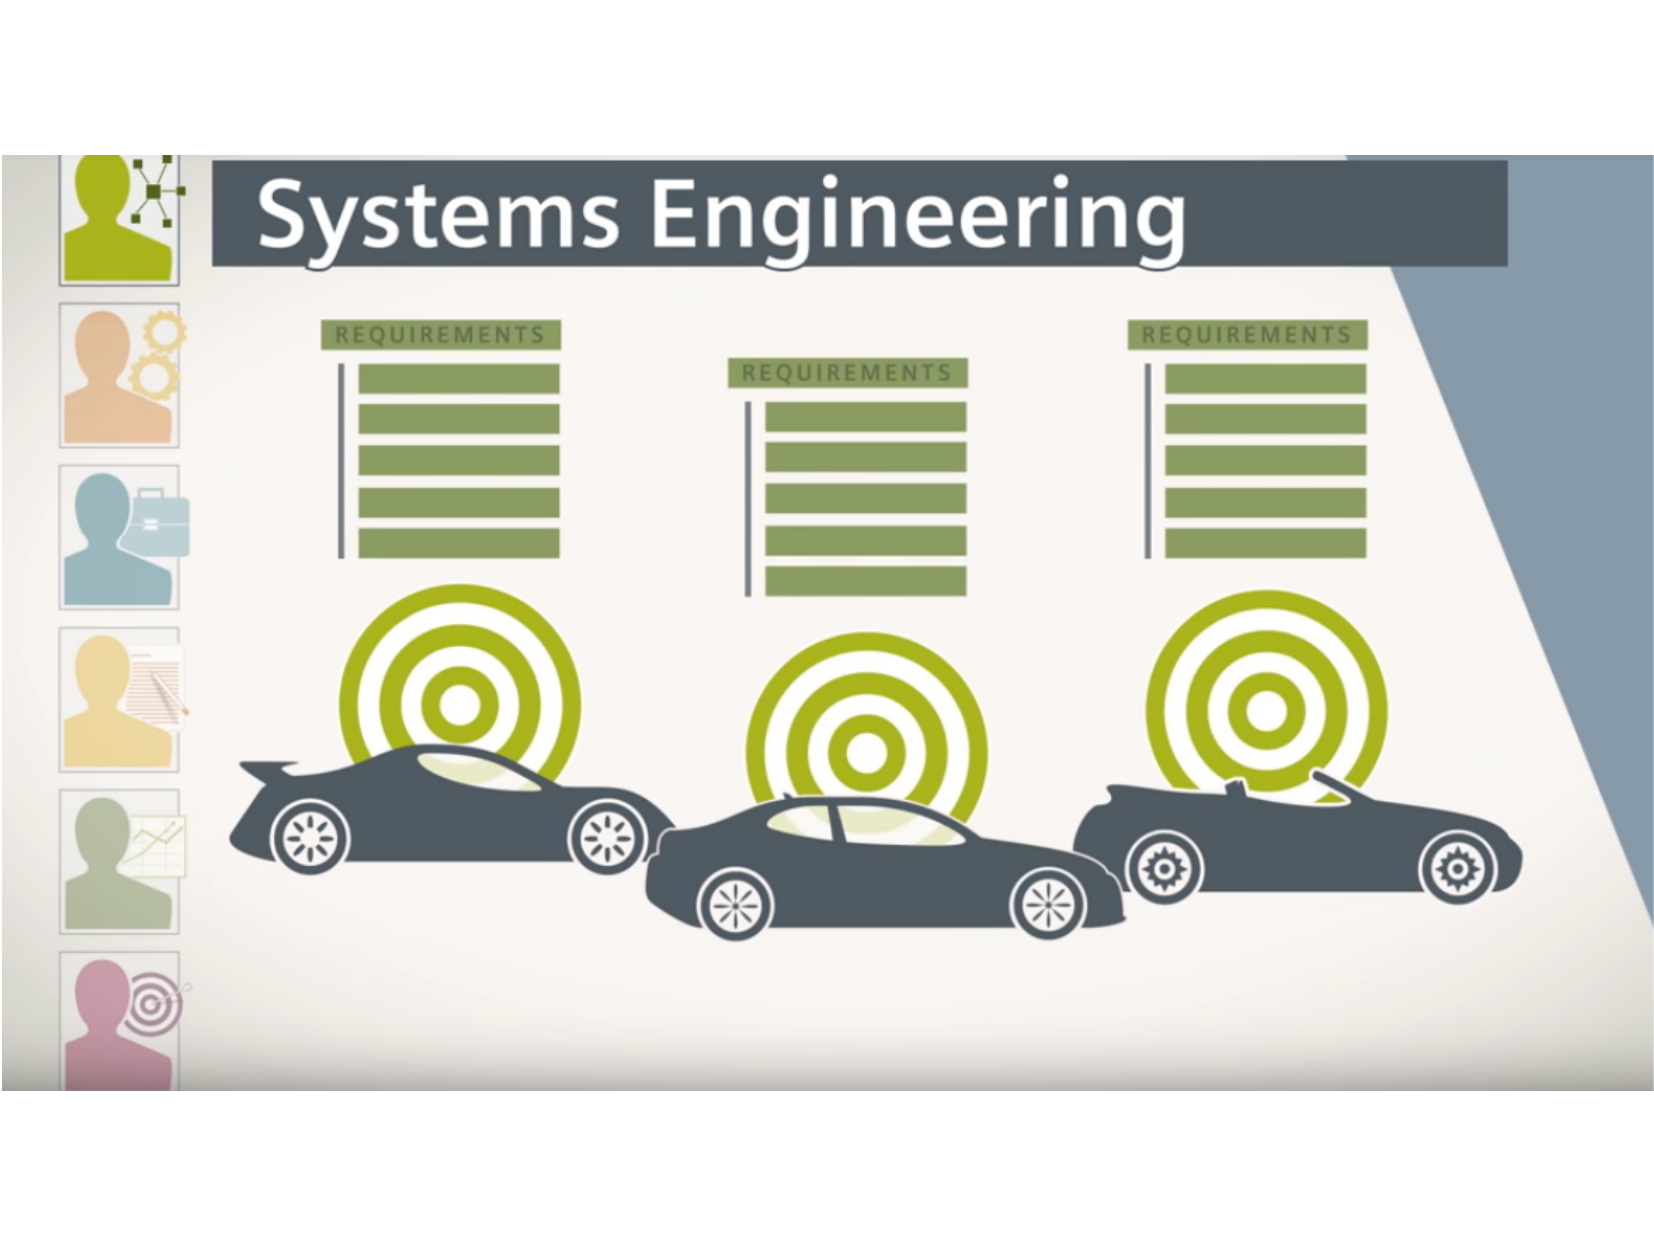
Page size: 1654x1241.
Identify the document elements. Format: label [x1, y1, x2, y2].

picture [2, 155, 1654, 1091]
